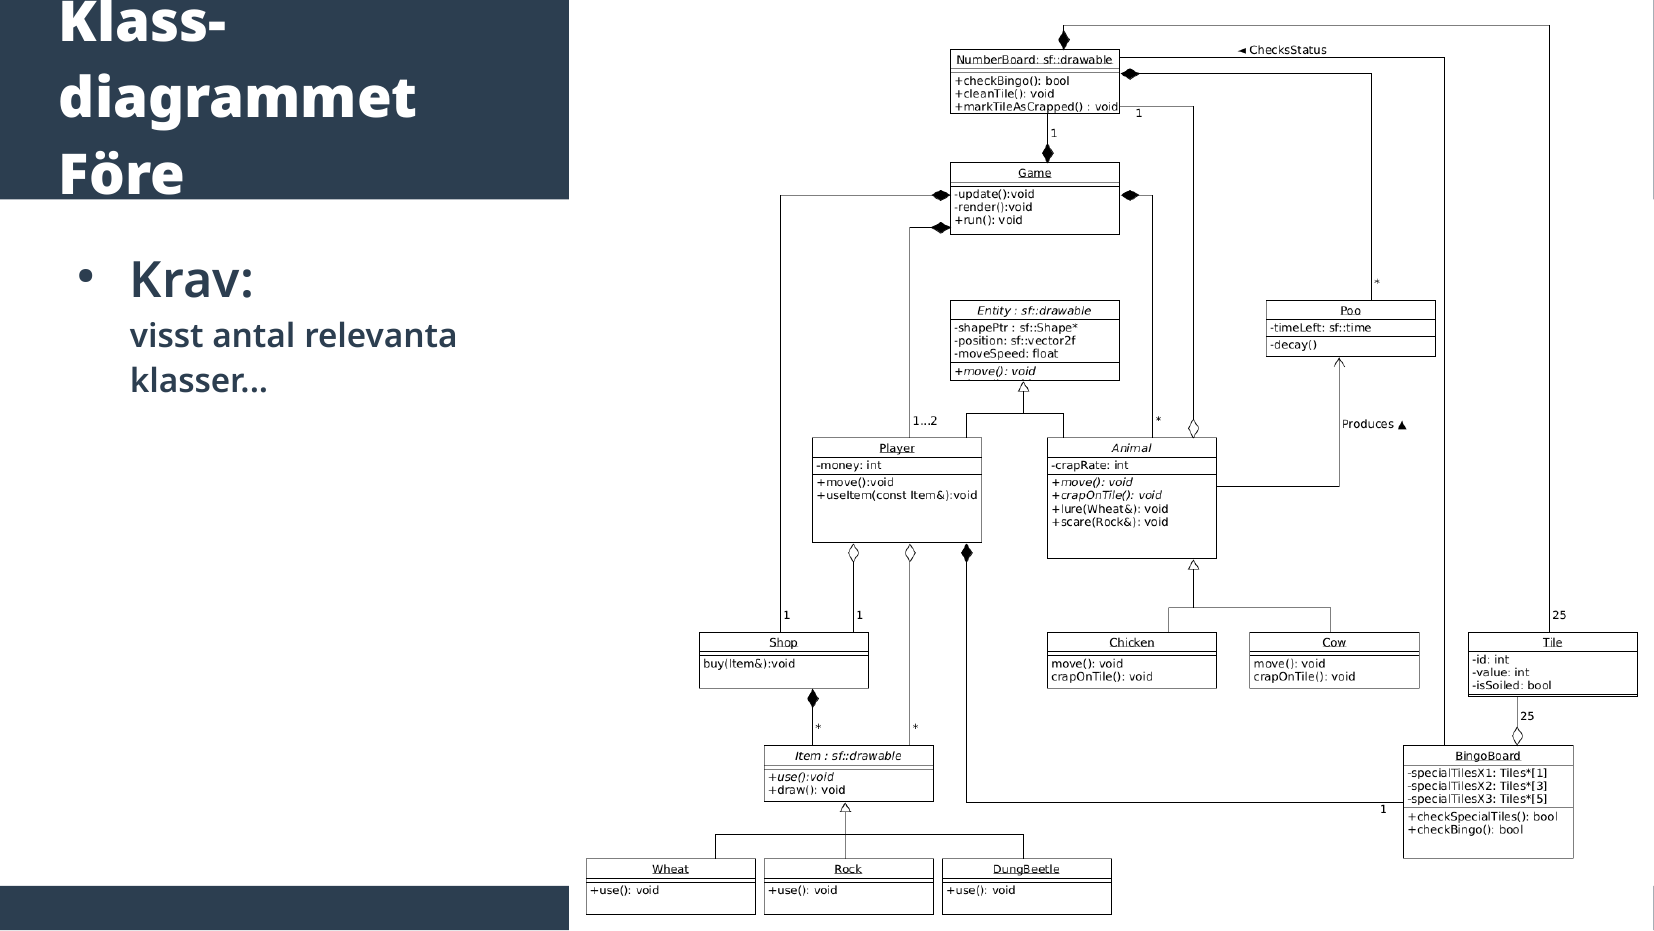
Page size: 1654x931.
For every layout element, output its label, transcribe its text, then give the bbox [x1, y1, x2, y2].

title Klass- diagrammet Före [59, 37, 569, 156]
picture [569, 0, 1654, 931]
list Krav: visst antal relevanta klasser... [59, 243, 569, 864]
